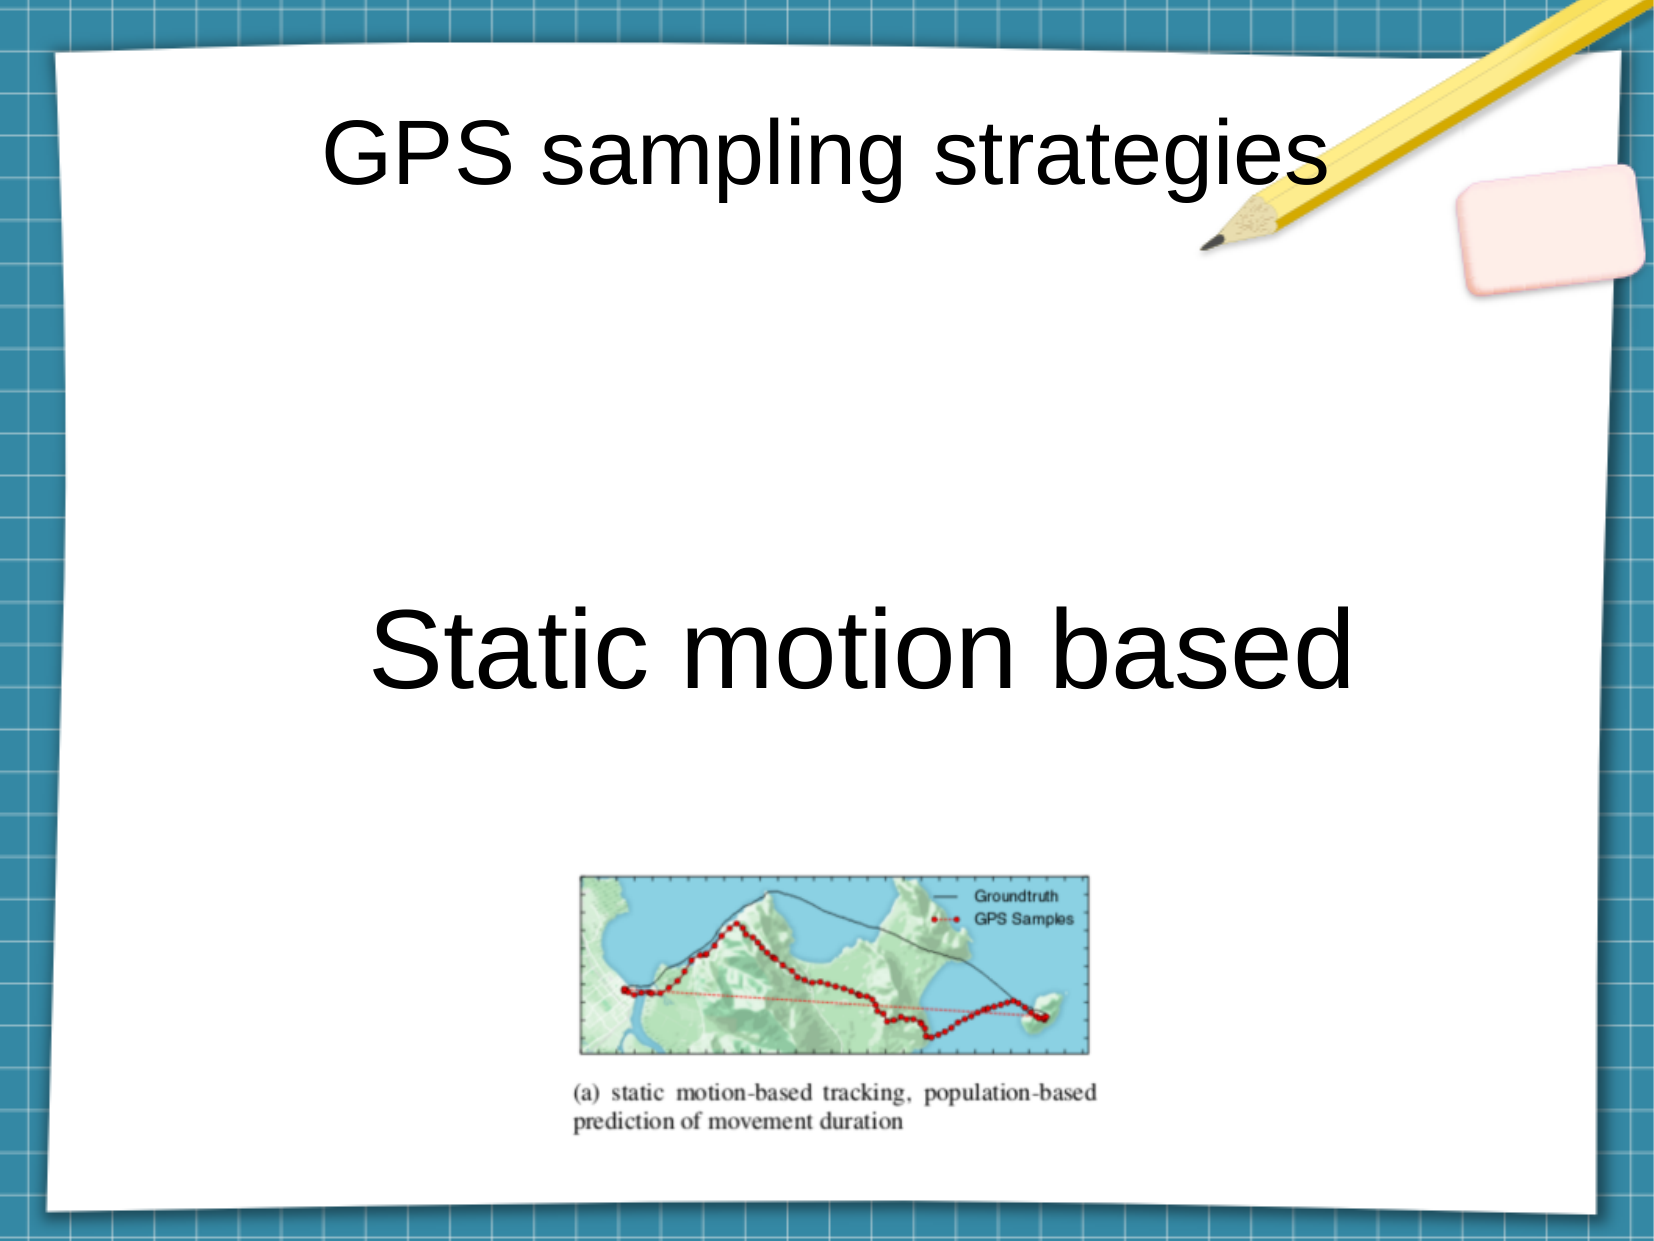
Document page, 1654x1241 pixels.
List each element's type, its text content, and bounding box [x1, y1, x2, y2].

list Static motion based [82, 290, 1571, 1010]
title GPS sampling strategies [82, 49, 1571, 257]
picture [0, 0, 1654, 1241]
